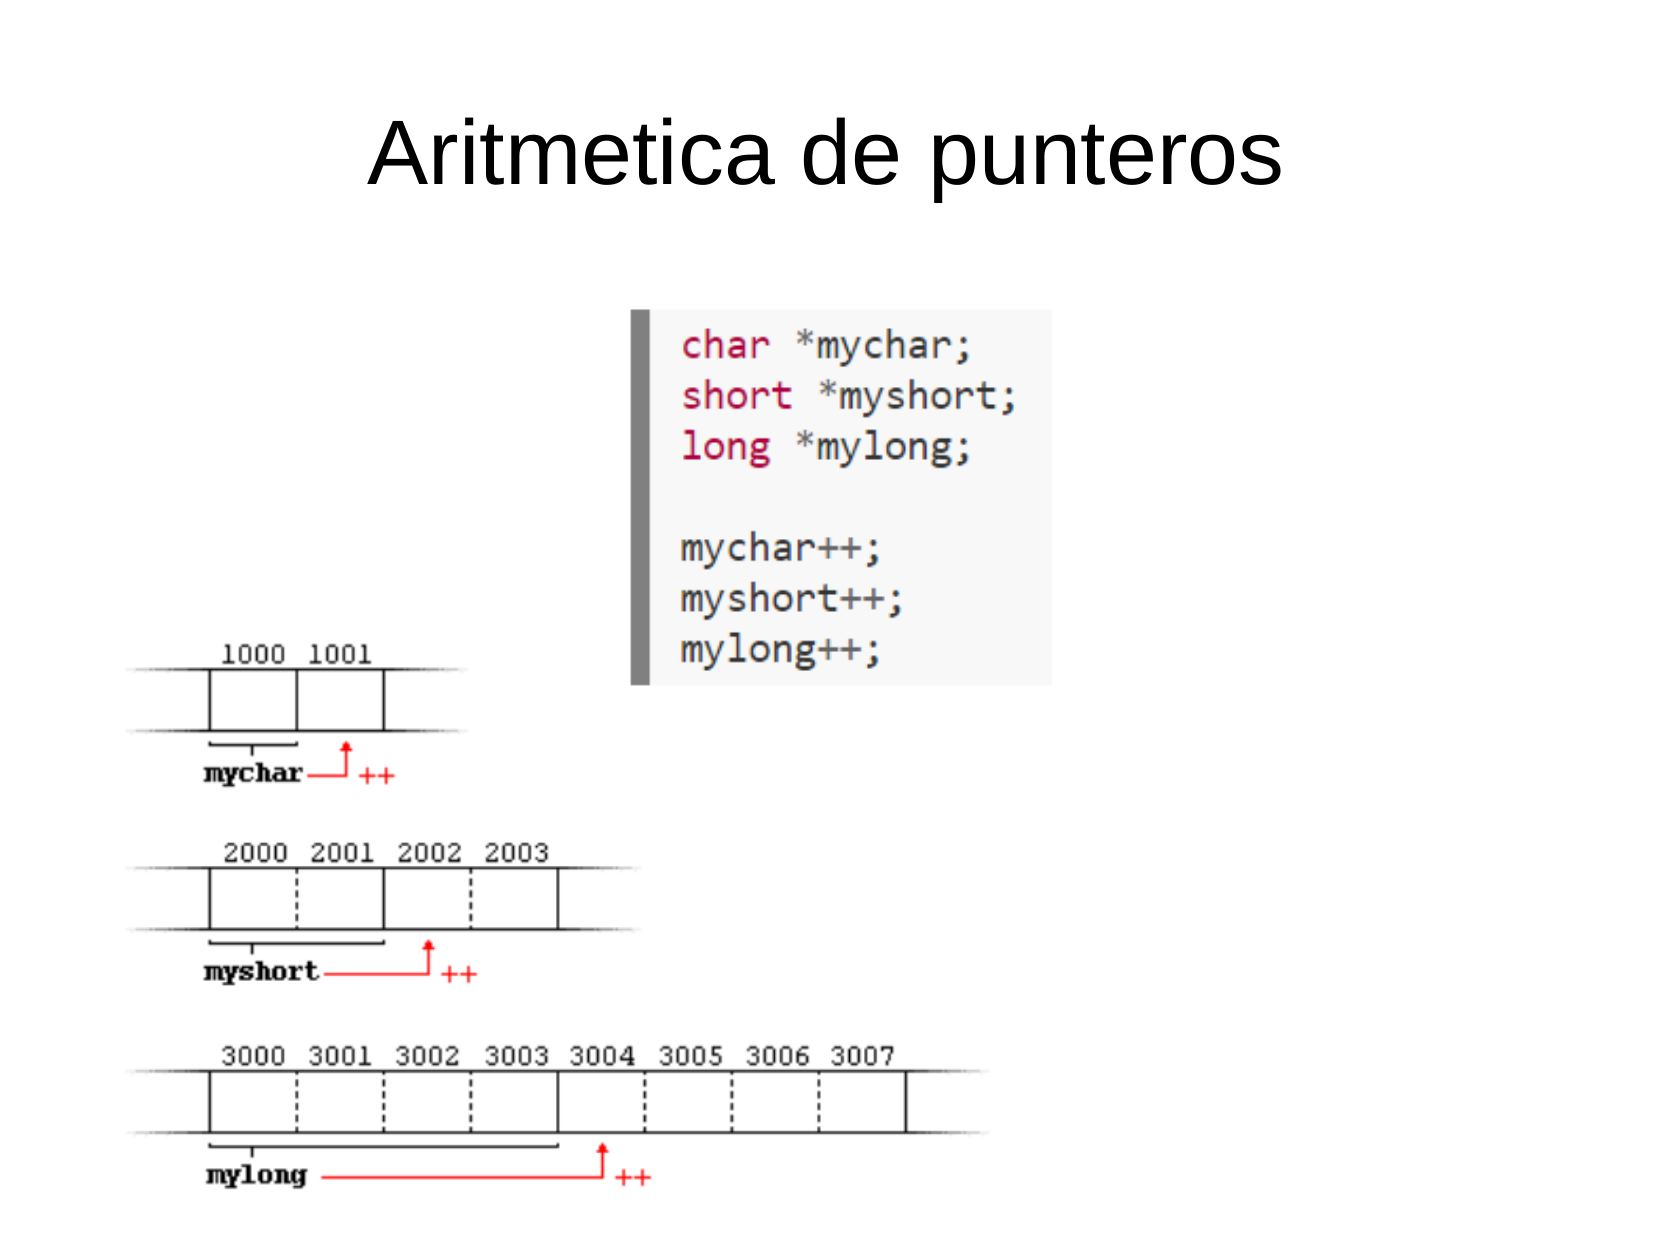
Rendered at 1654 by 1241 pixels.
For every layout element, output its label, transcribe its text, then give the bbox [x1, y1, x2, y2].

title Aritmetica de punteros [82, 49, 1571, 257]
picture [100, 289, 1052, 1208]
